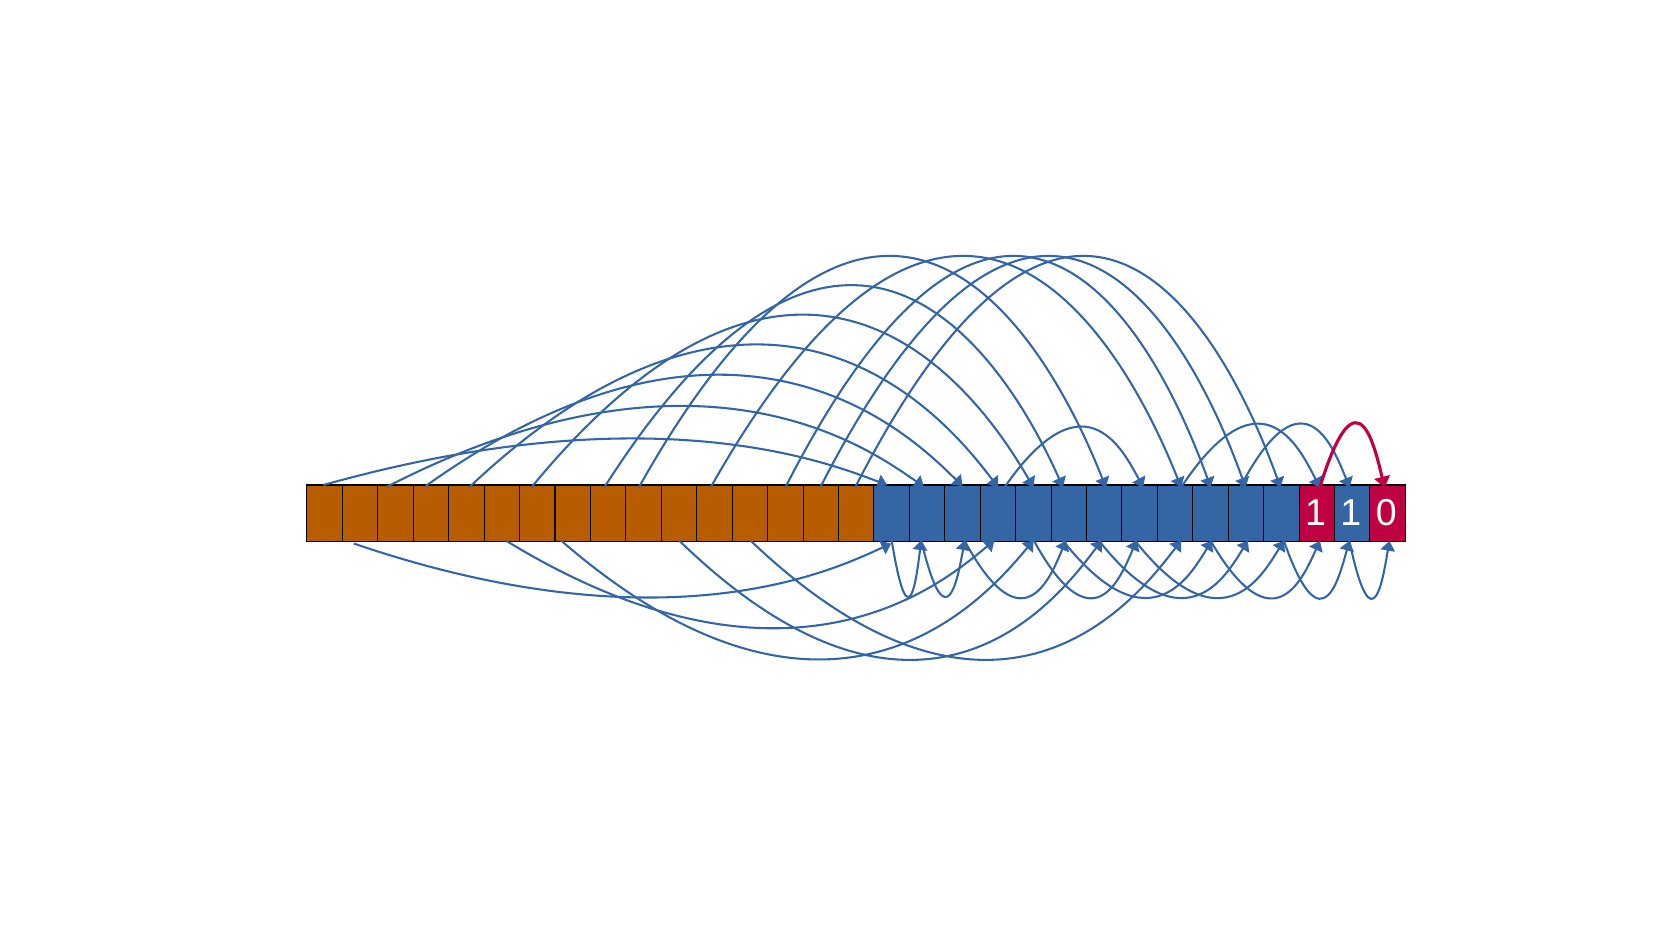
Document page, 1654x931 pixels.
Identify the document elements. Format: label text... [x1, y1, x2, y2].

table_header 1 [1335, 486, 1369, 541]
table_header [697, 486, 732, 541]
table_header [981, 486, 1015, 541]
table_header [1229, 486, 1263, 541]
table_header [1158, 486, 1192, 541]
table_header 1 [1300, 486, 1334, 541]
table_header [662, 486, 696, 541]
table_header [910, 486, 944, 541]
table_header [733, 486, 767, 541]
table_header [485, 486, 519, 541]
table_header [307, 486, 342, 541]
table_header [343, 486, 377, 541]
table_header [804, 486, 838, 541]
table_header [1193, 486, 1228, 541]
table_header [839, 486, 873, 541]
table_header [1052, 486, 1086, 541]
table_header [414, 486, 448, 541]
table_header [591, 486, 625, 541]
table_header [1264, 486, 1299, 541]
table_header [1016, 486, 1051, 541]
table_header [768, 486, 803, 541]
table_header [378, 486, 413, 541]
table_header [1122, 486, 1157, 541]
table_header [874, 486, 909, 541]
table_header [556, 486, 590, 541]
table_header [626, 486, 661, 541]
table_header 0 [1370, 486, 1405, 541]
table_header [1087, 486, 1121, 541]
table_header [945, 486, 980, 541]
table_header [520, 486, 554, 541]
table_header [449, 486, 484, 541]
